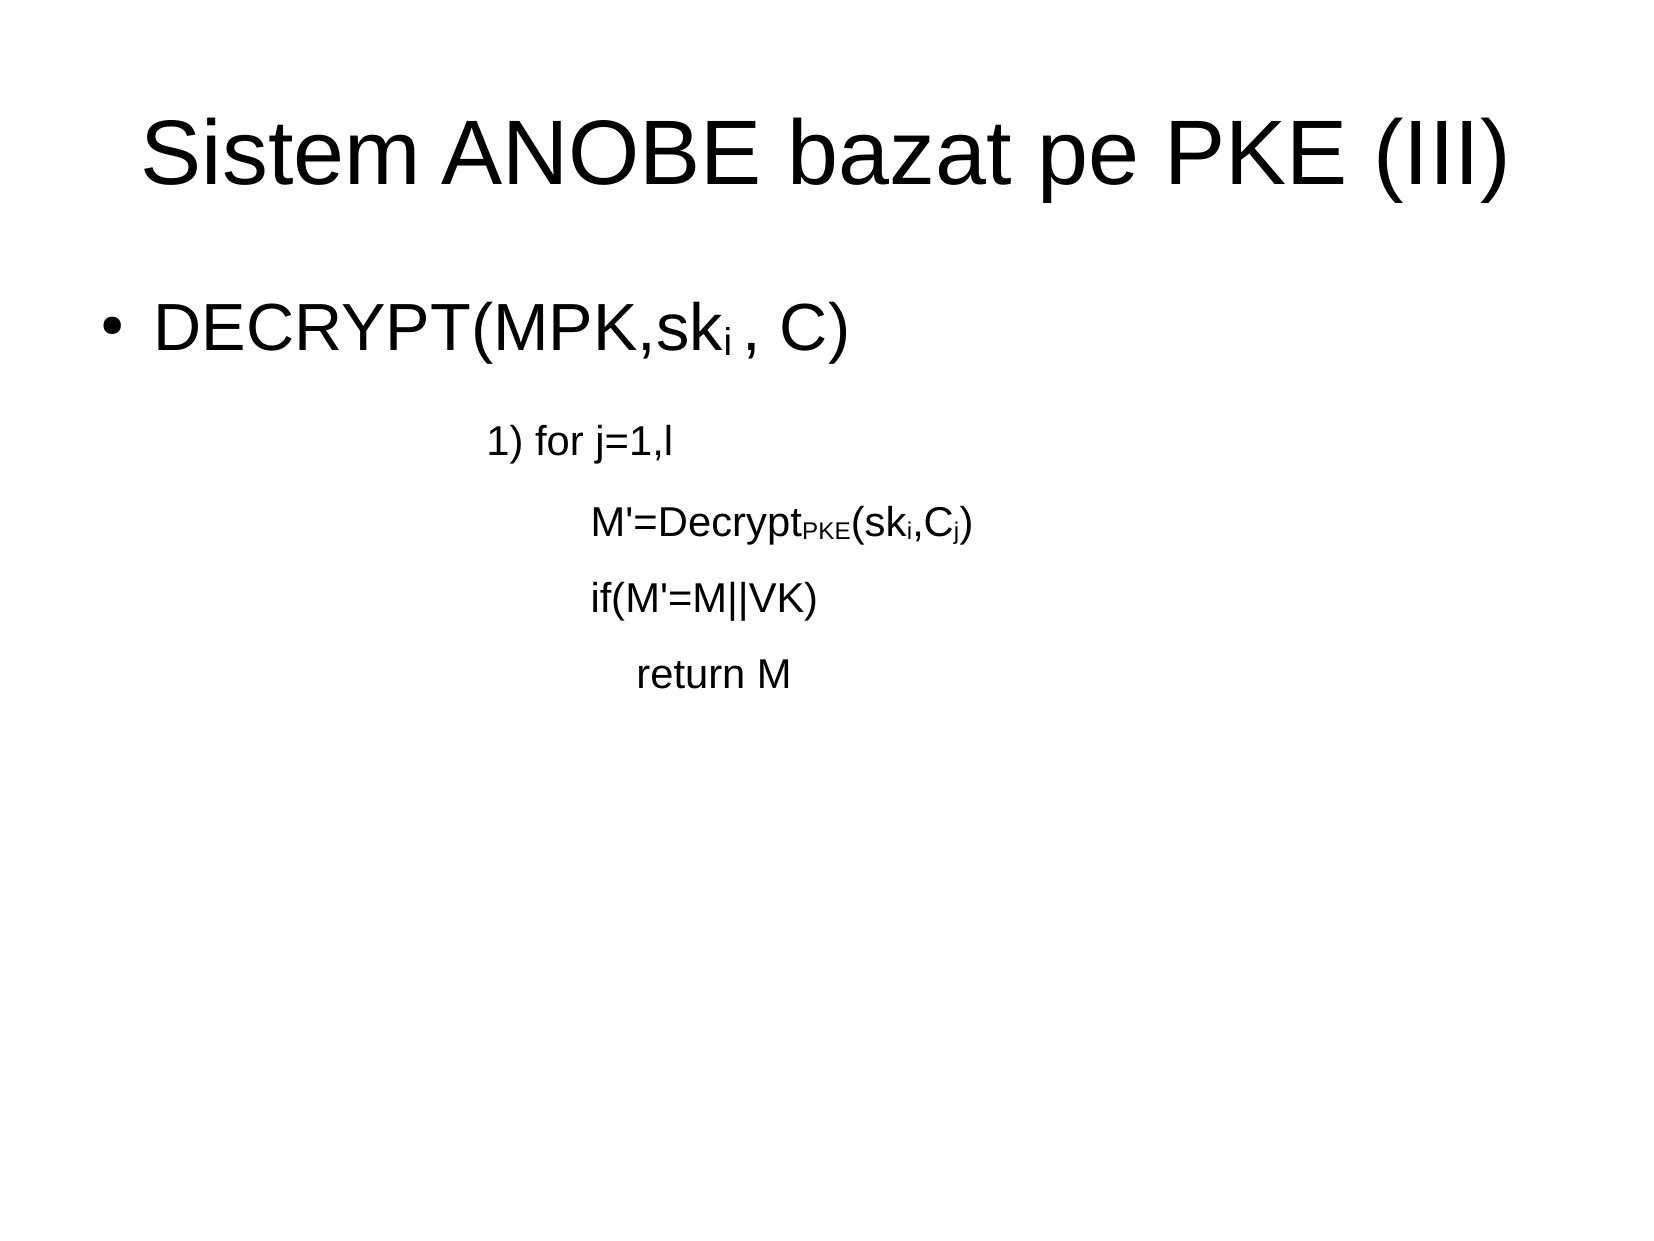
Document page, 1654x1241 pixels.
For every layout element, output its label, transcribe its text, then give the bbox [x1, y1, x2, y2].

title Sistem ANOBE bazat pe PKE (III) [82, 49, 1571, 257]
list DECRYPT(MPK,ski , C) 1) for j=1,l M'=DecryptPKE(ski,Cj) if(M'=M||VK) return M [82, 290, 1571, 1109]
